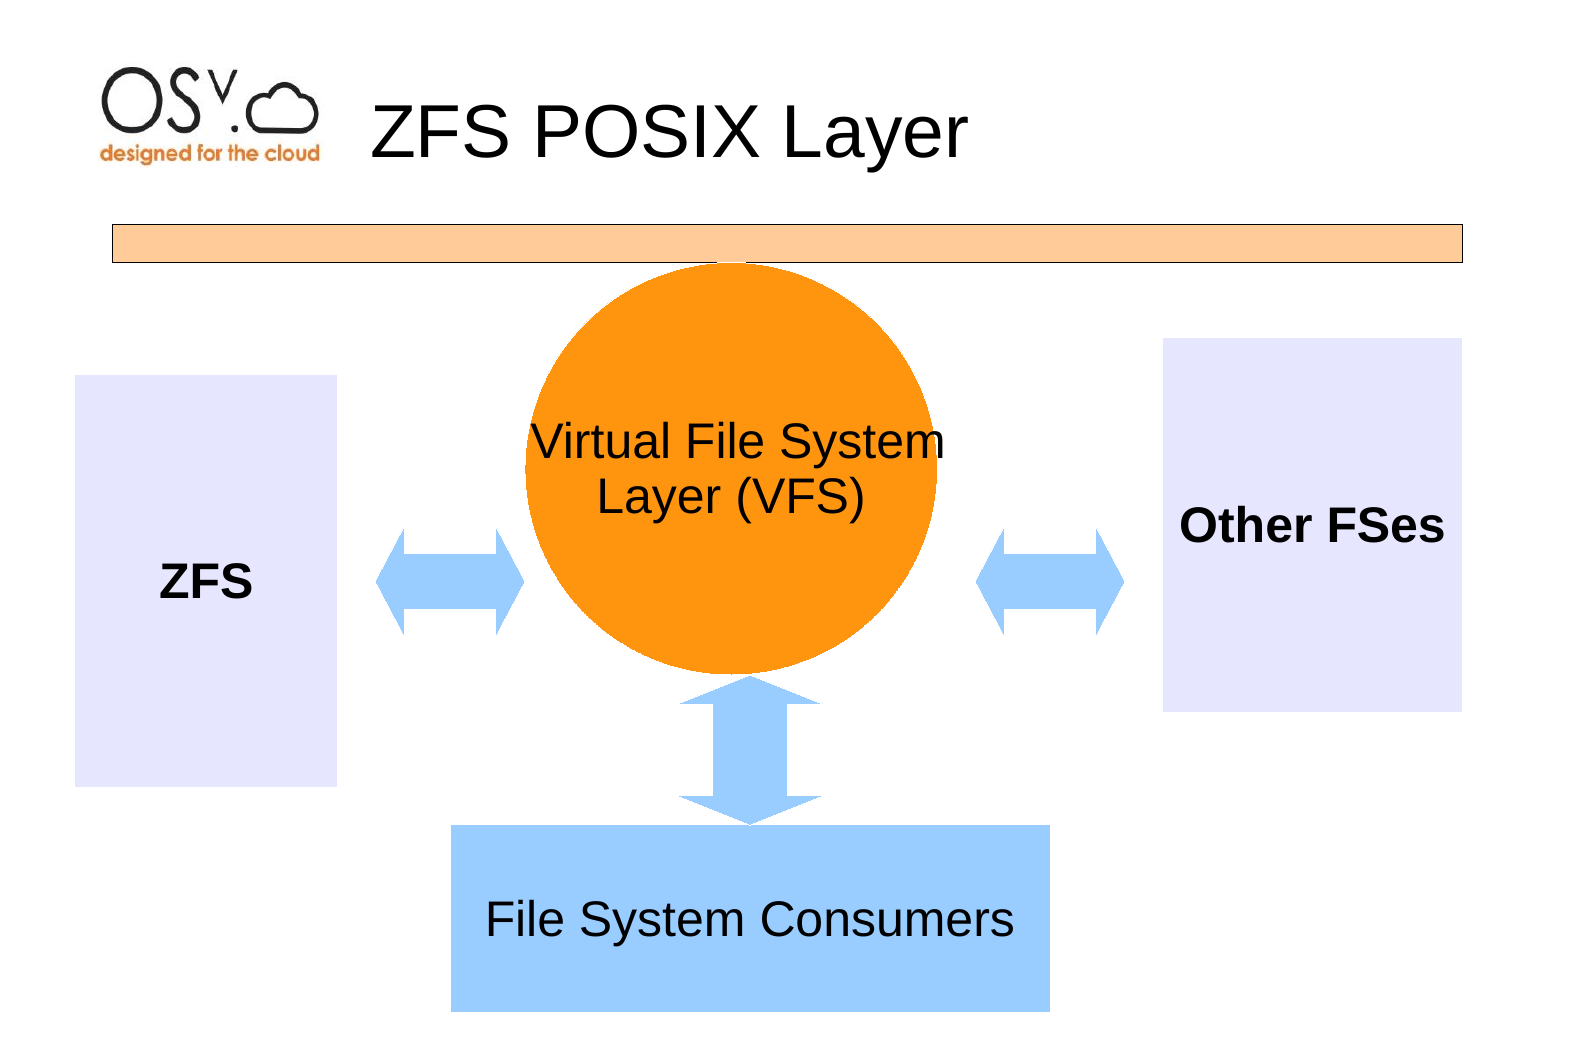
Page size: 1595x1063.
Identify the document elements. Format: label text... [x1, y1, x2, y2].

text_box [375, 524, 526, 638]
text_box Other FSes [1162, 337, 1463, 713]
title ZFS POSIX Layer [79, 42, 1515, 220]
text_box File System Consumers [450, 824, 1051, 1013]
text_box Virtual File System Layer (VFS) [524, 262, 938, 676]
text_box [112, 224, 1463, 263]
picture [83, 37, 338, 186]
text_box [675, 675, 826, 826]
text_box ZFS [74, 374, 338, 788]
text_box [975, 524, 1126, 638]
